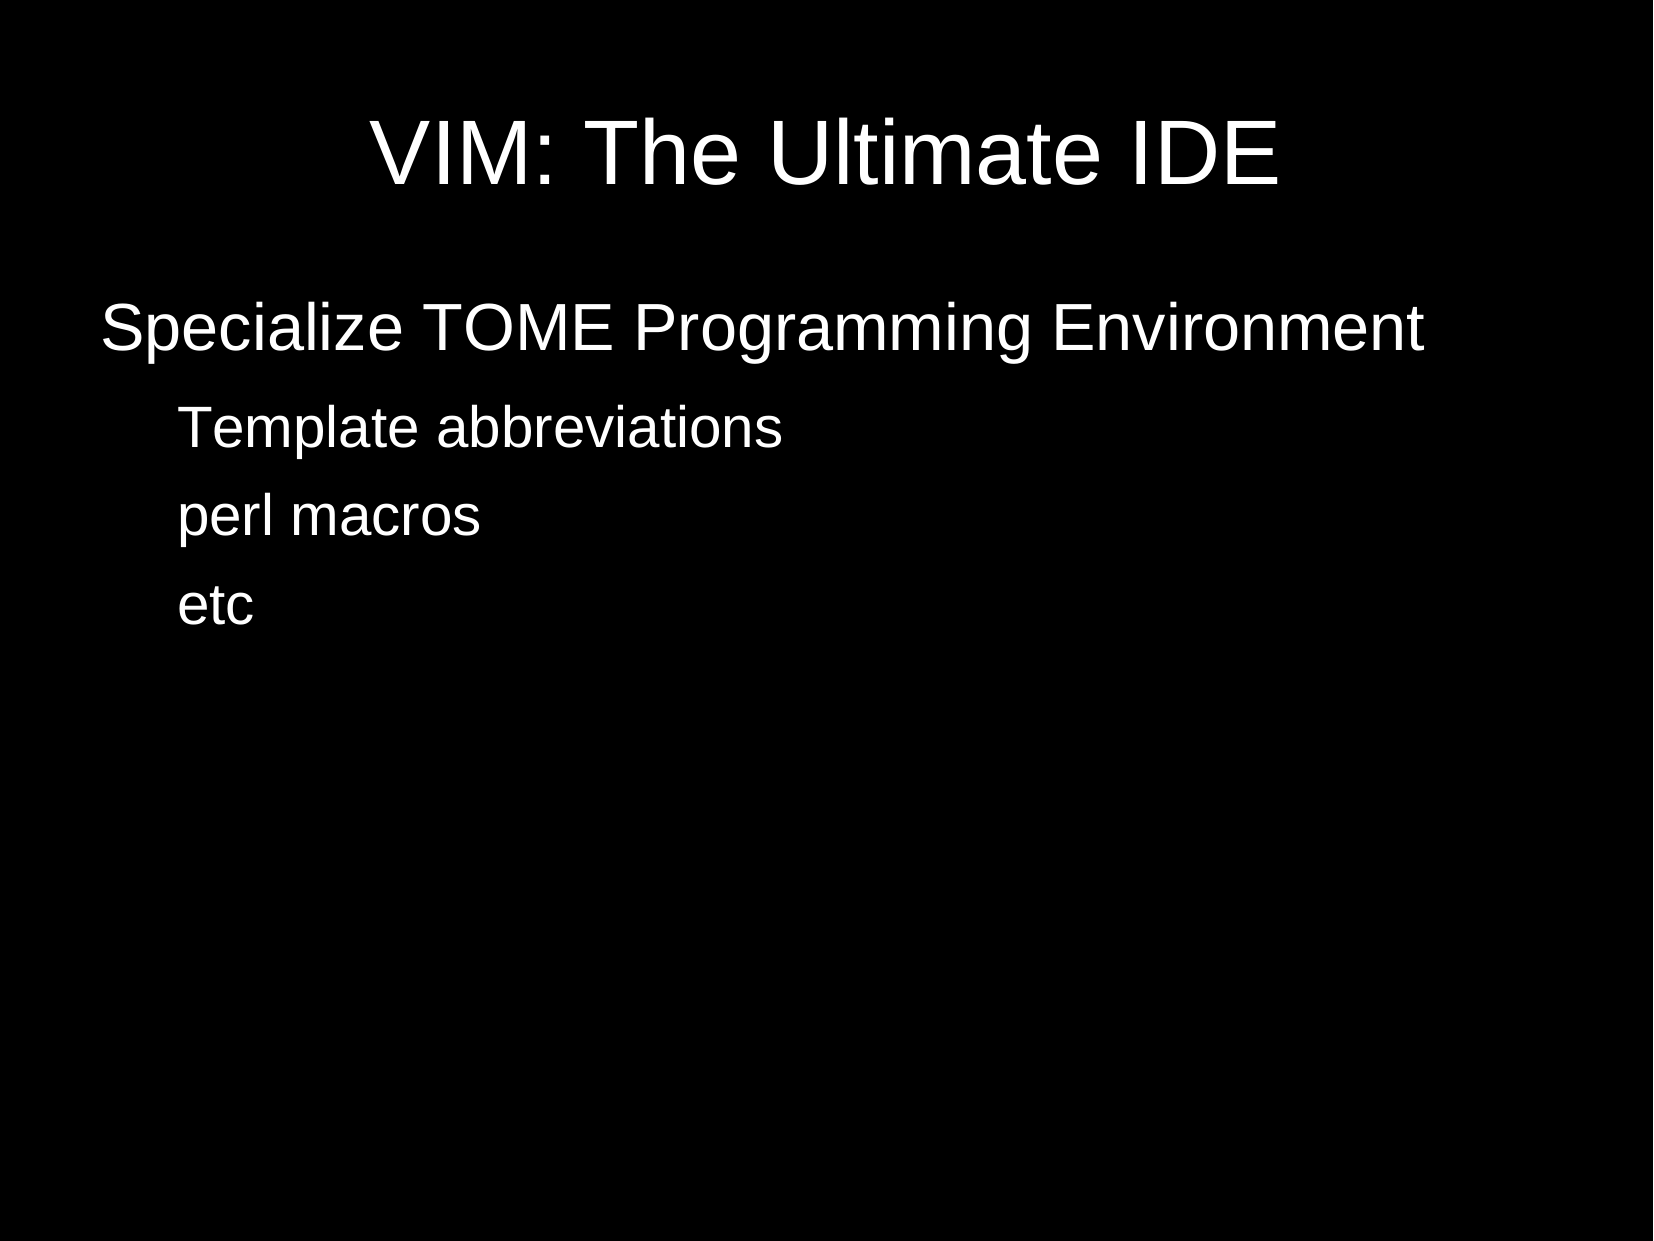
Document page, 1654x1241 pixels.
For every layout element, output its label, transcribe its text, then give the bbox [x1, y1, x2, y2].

title VIM: The Ultimate IDE [82, 56, 1571, 250]
list Specialize TOME Programming Environment Template abbreviations perl macros etc [82, 290, 1571, 1095]
